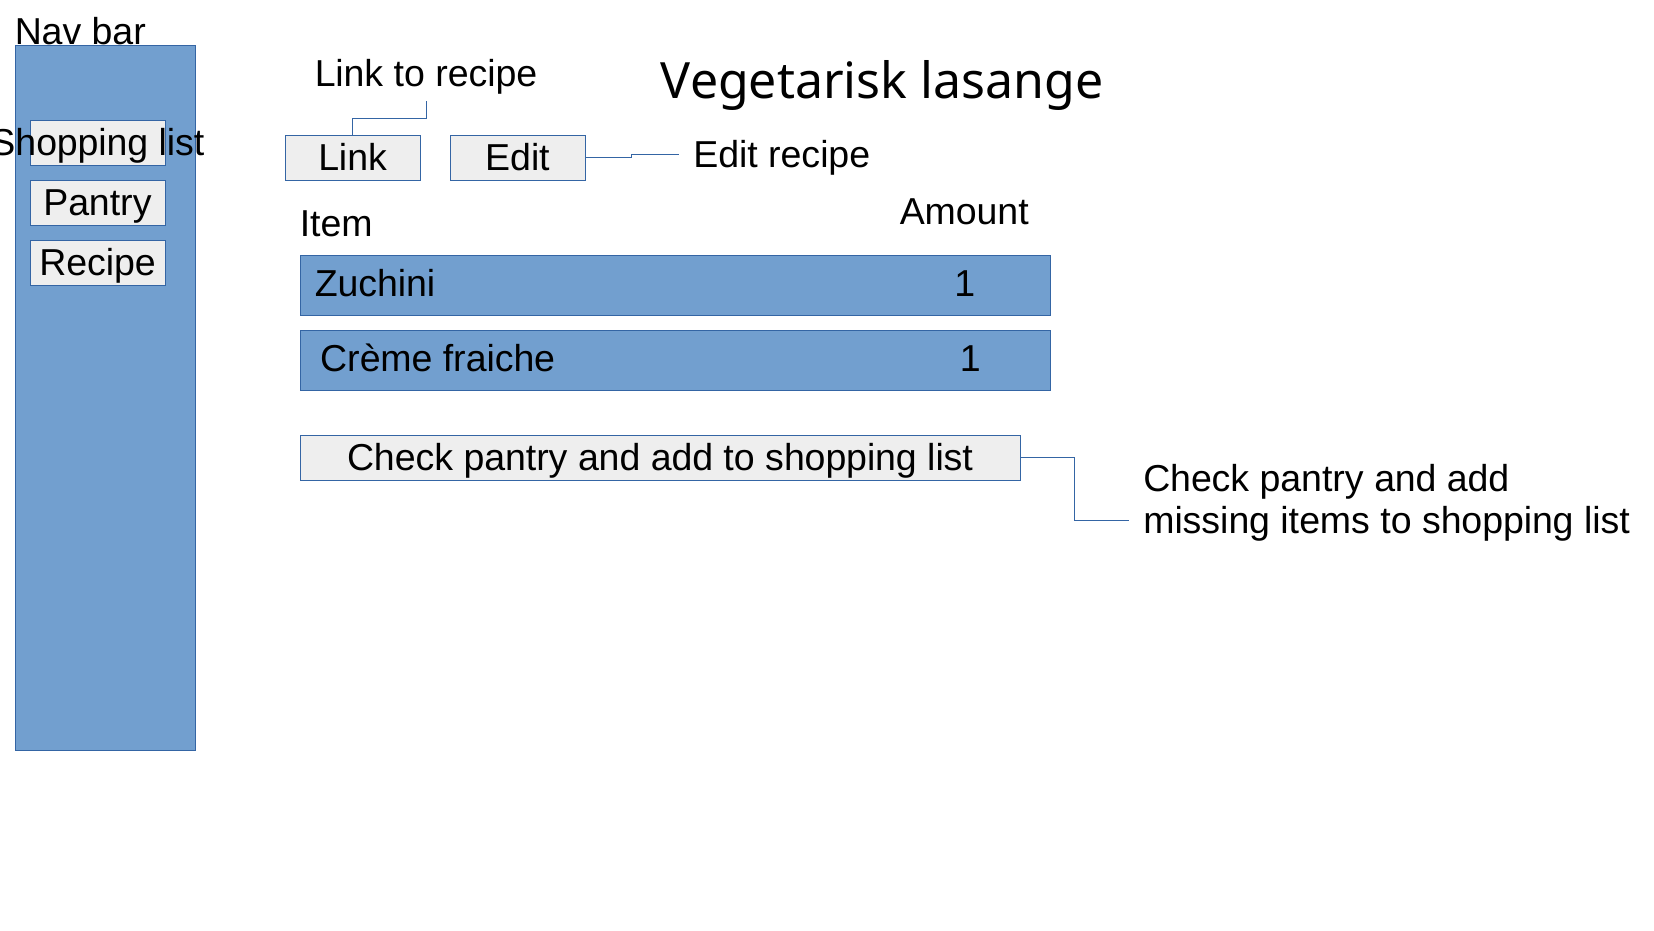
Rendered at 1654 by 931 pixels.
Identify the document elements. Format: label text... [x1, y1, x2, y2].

text_box 1 [945, 330, 996, 387]
text_box Edit [450, 135, 586, 181]
text_box [15, 45, 196, 751]
text_box Item [285, 195, 388, 252]
text_box Vegetarisk lasange [660, 45, 1140, 104]
text_box Check pantry and add to shopping list [300, 435, 1021, 481]
text_box Crème fraiche [305, 330, 571, 387]
text_box Edit recipe [678, 126, 886, 184]
text_box Pantry [30, 180, 166, 226]
text_box [300, 255, 1051, 316]
text_box Recipe [30, 240, 166, 286]
text_box Link to recipe [300, 45, 553, 102]
text_box Nav bar [0, 3, 181, 61]
text_box 1 [939, 255, 991, 312]
text_box Zuchini [300, 255, 451, 312]
text_box Shopping list [30, 120, 166, 166]
text_box [300, 330, 1051, 391]
text_box Link [285, 135, 421, 181]
text_box Amount [885, 183, 1044, 241]
text_box Check pantry and add missing items to shopping list [1128, 450, 1654, 591]
